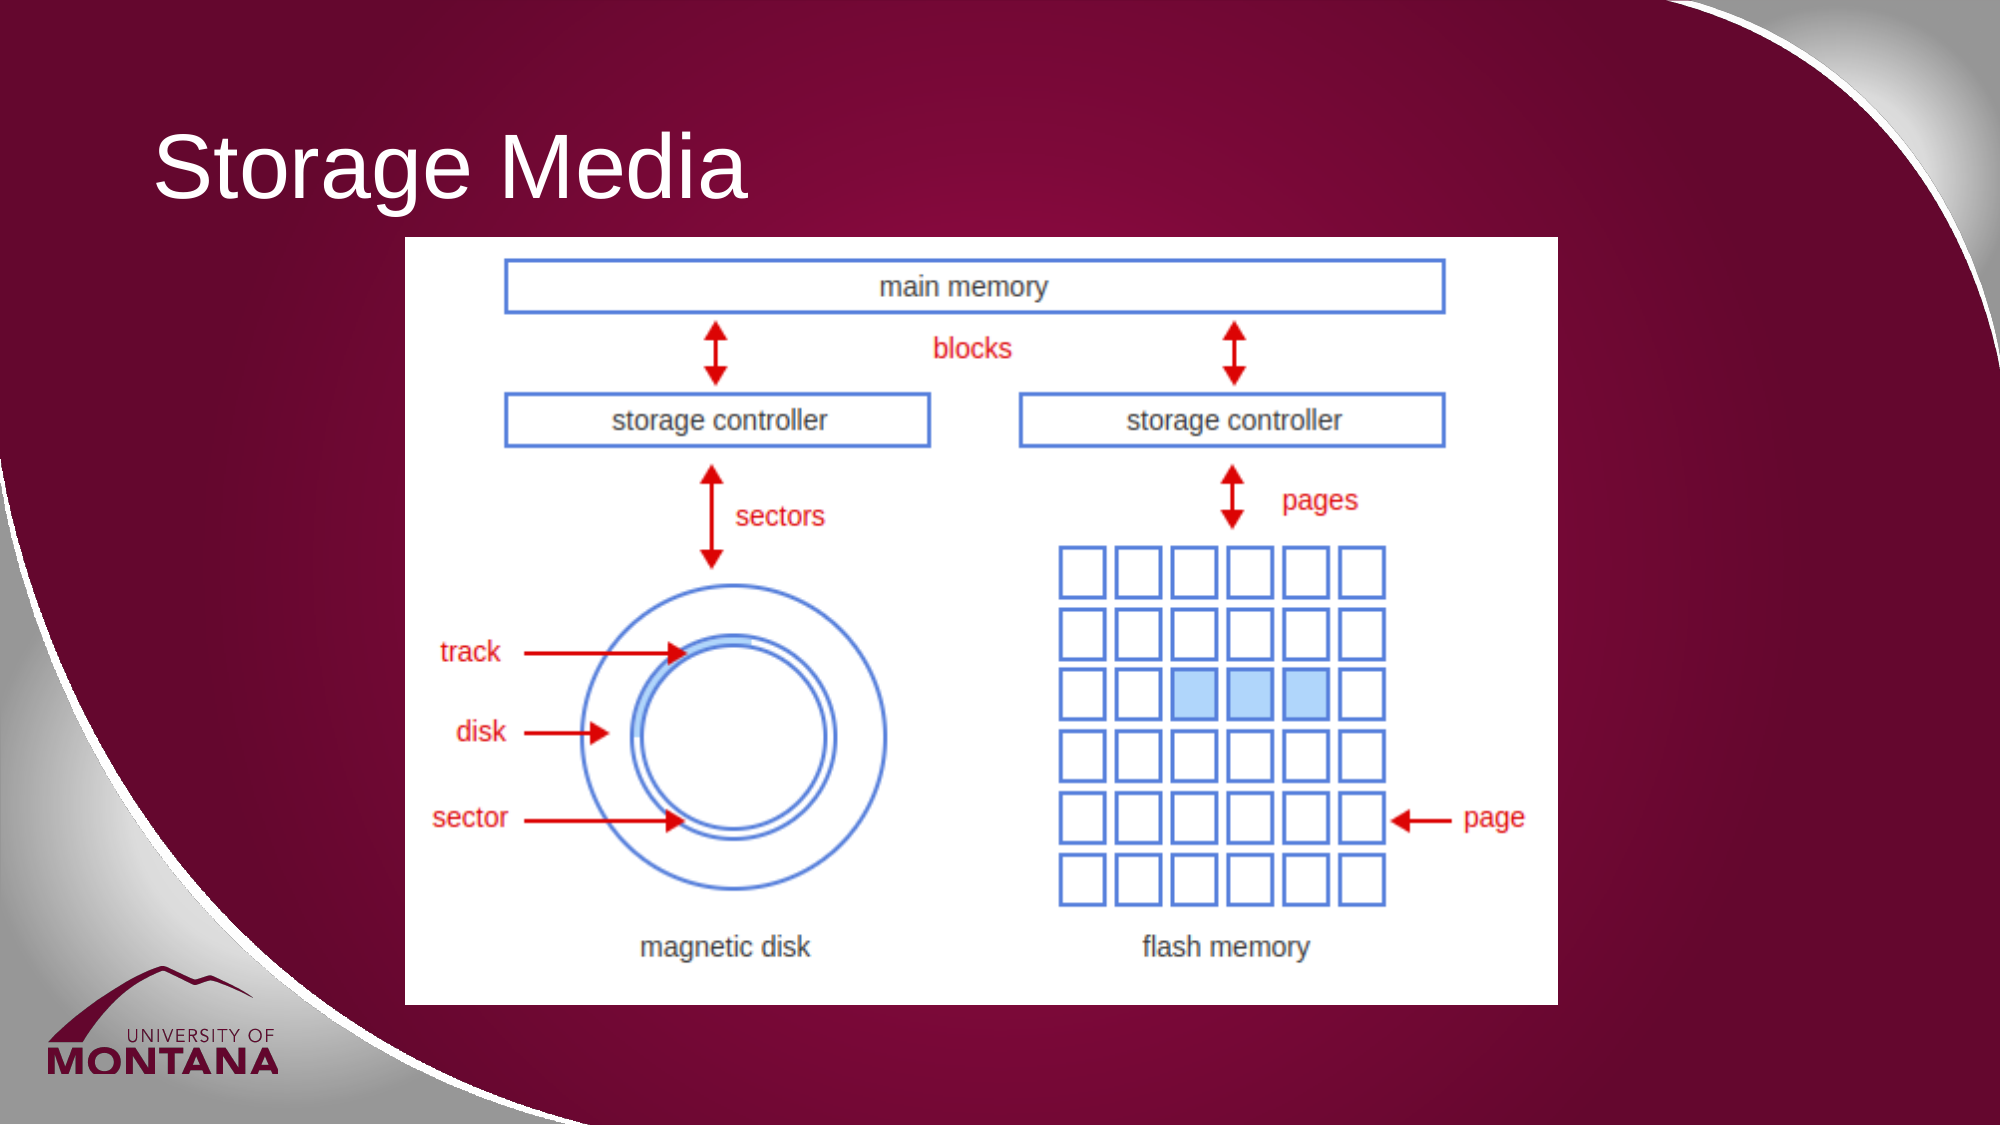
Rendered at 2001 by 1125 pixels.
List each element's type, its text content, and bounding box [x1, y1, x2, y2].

title Storage Media [137, 59, 1863, 278]
picture [0, 0, 2000, 1125]
